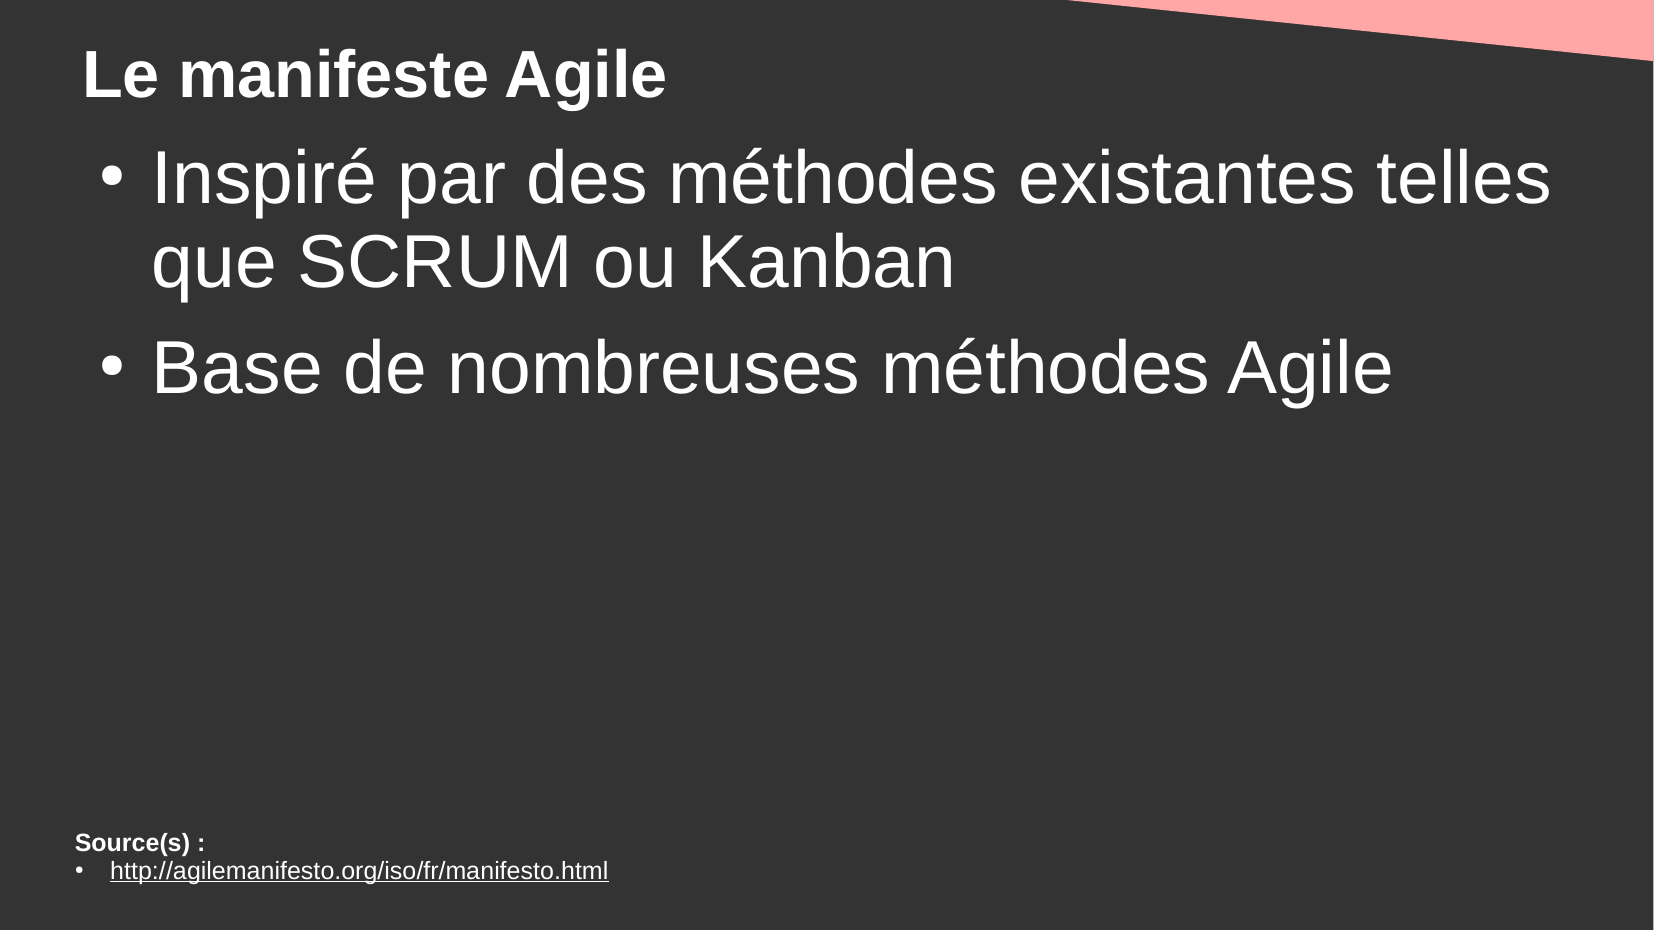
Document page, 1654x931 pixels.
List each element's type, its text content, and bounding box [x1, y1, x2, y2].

text_box Source(s) : http://agilemanifesto.org/iso/fr/manifesto.html [59, 821, 1546, 920]
list Inspiré par des méthodes existantes telles que SCRUM ou Kanban Base de nombreuses méthodes Agile [80, 135, 1620, 777]
title Le manifeste Agile [82, 37, 1571, 122]
text_box [1066, 0, 1654, 62]
